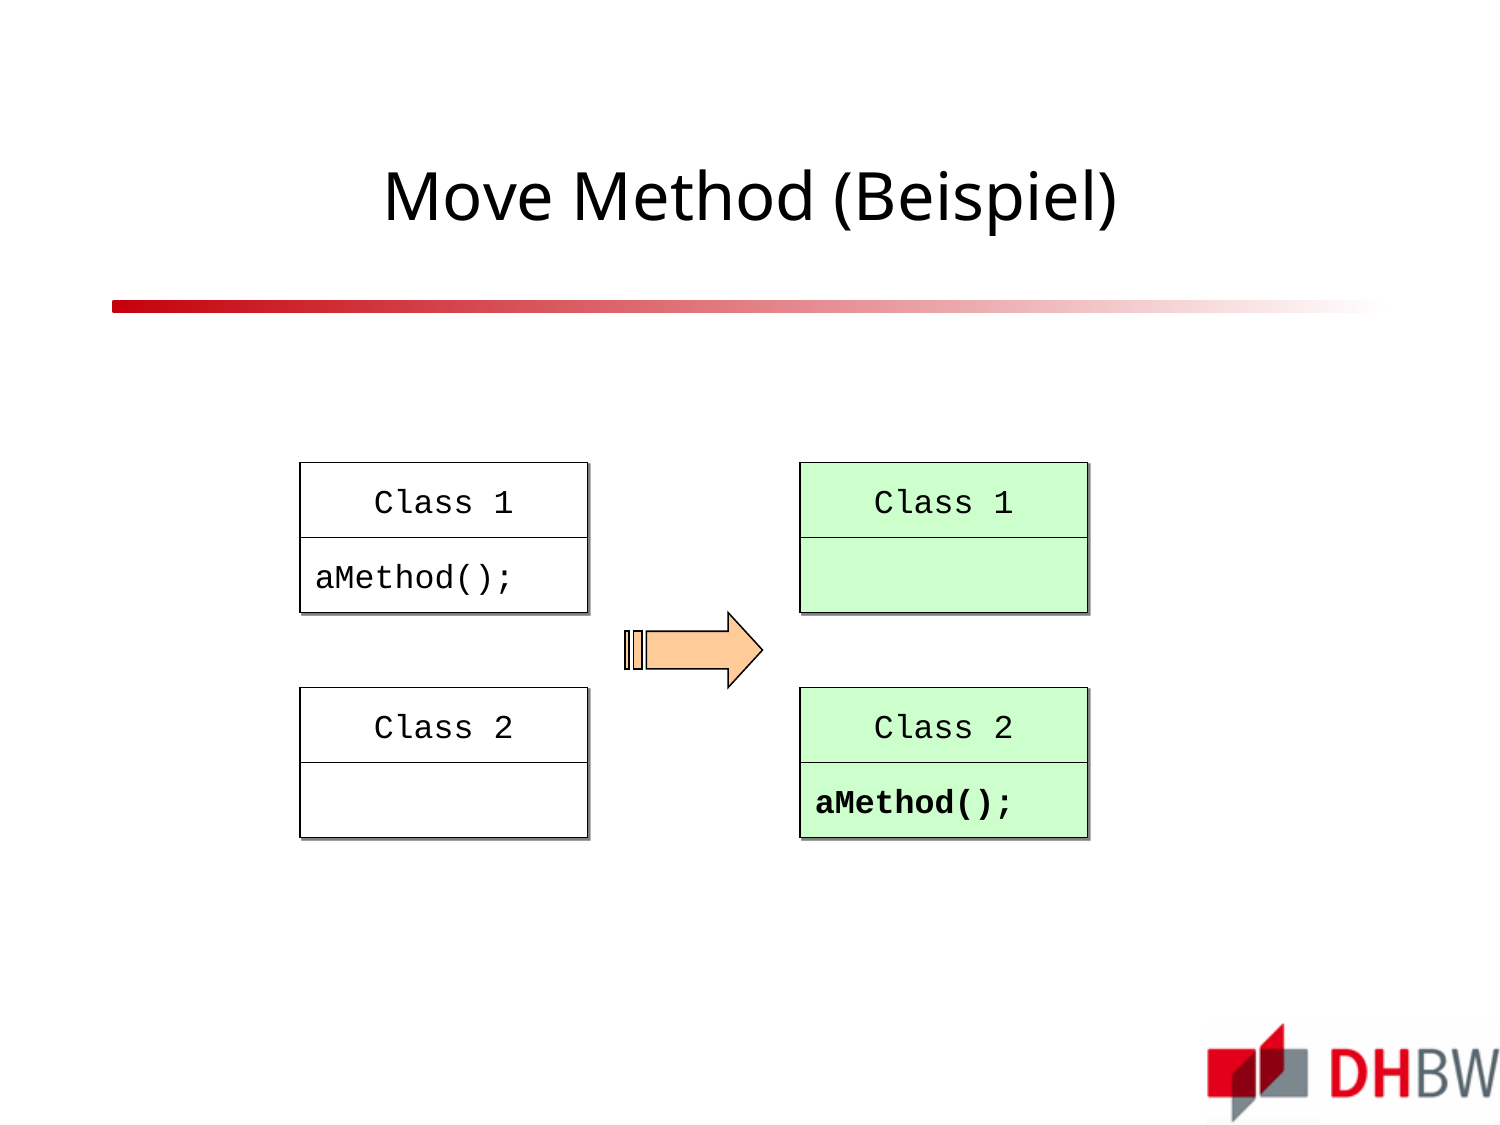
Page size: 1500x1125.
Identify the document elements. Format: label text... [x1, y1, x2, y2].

text_box Class 2 [300, 687, 588, 762]
text_box Class 1 [300, 462, 588, 537]
title Move Method (Beispiel) [112, 99, 1388, 288]
picture [1206, 1021, 1500, 1125]
text_box Class 2 [800, 687, 1088, 762]
text_box aMethod(); [800, 762, 1088, 838]
text_box [646, 612, 763, 688]
text_box [800, 537, 1088, 613]
text_box [633, 631, 642, 669]
text_box [625, 631, 629, 669]
text_box [300, 762, 588, 838]
text_box aMethod(); [300, 537, 588, 613]
text_box Class 1 [800, 462, 1088, 537]
